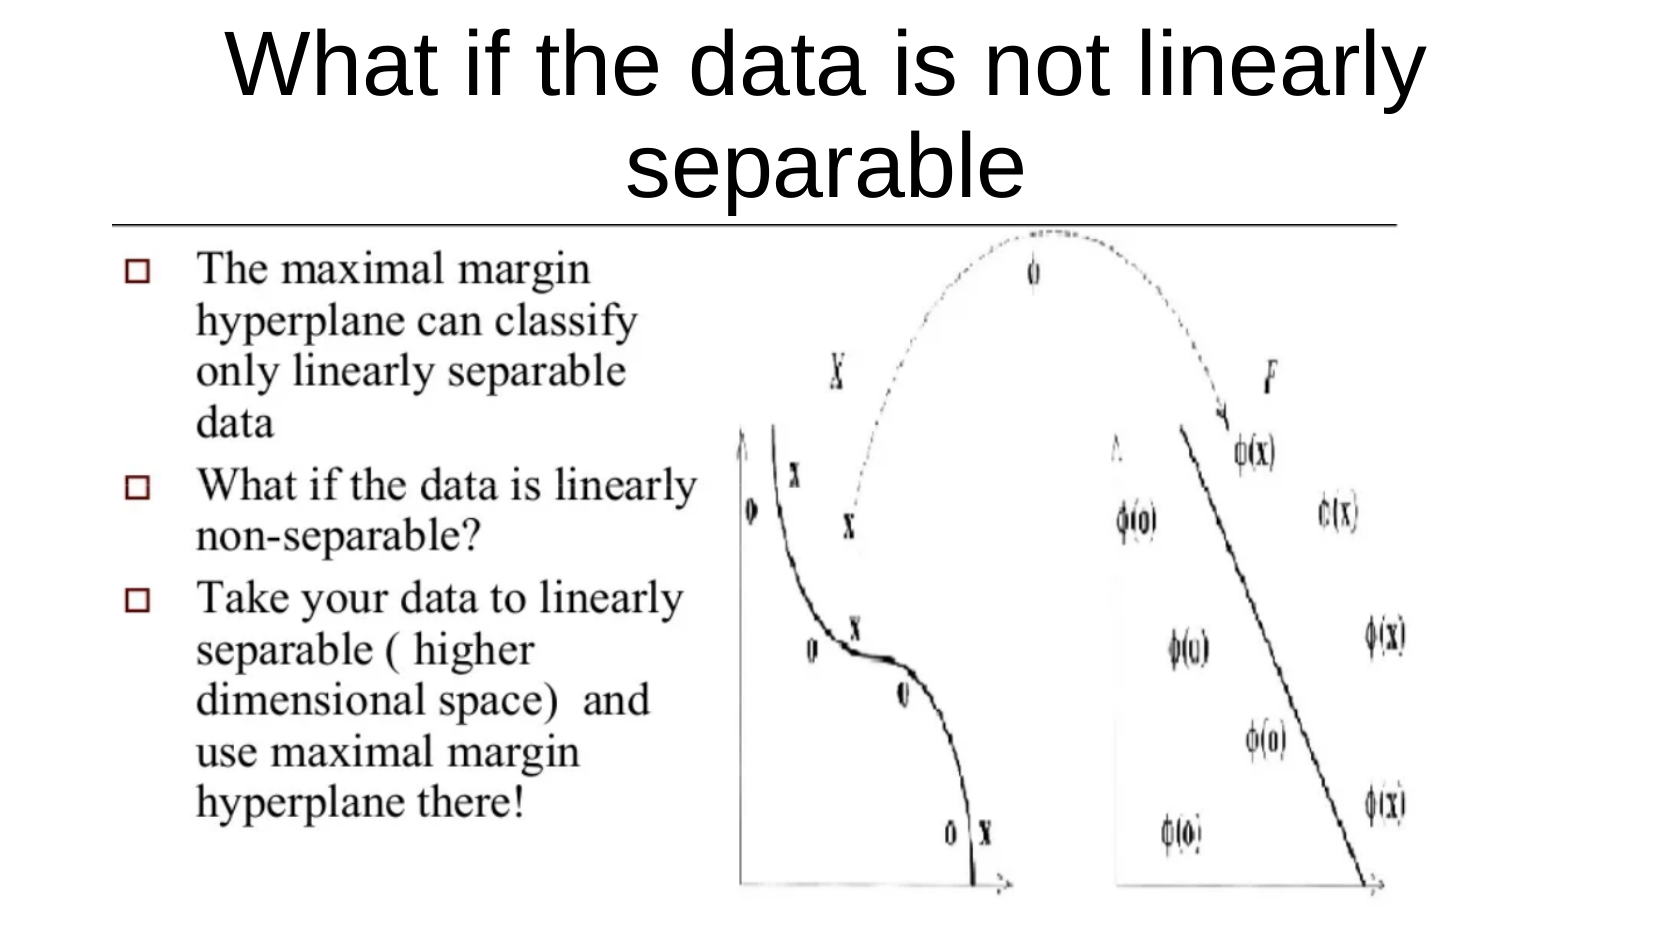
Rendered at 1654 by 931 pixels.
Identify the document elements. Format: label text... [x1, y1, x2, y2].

title What if the data is not linearly separable [82, 12, 1571, 218]
picture [112, 224, 1468, 910]
